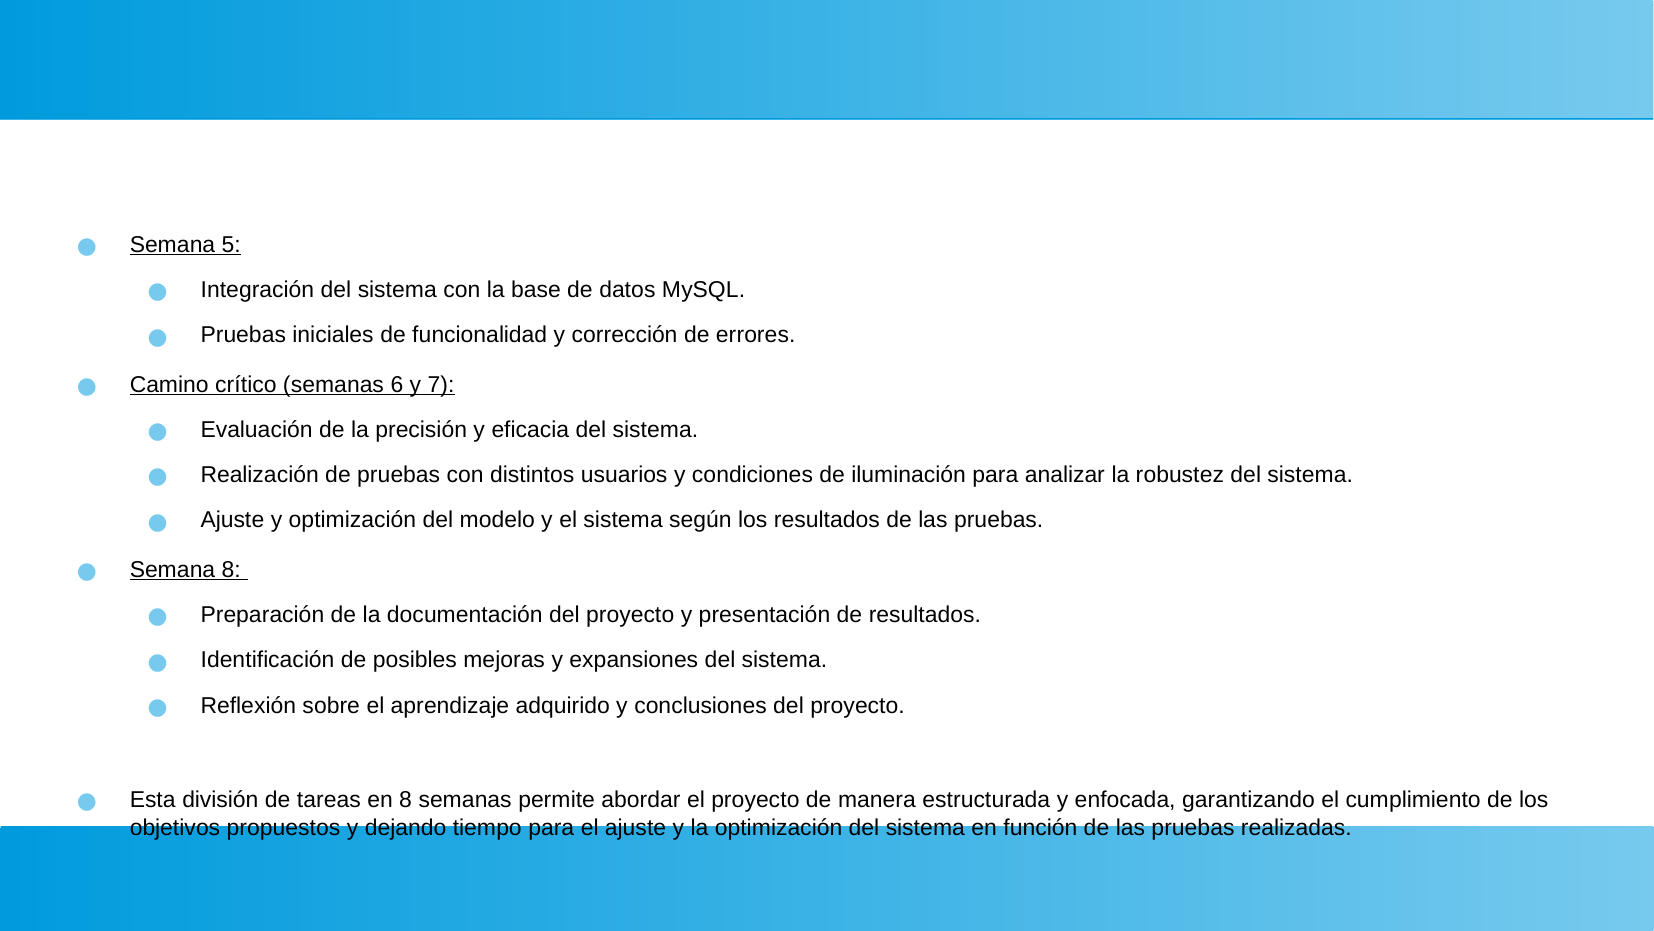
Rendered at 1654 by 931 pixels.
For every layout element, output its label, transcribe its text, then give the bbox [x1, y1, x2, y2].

text_box Semana 5: Integración del sistema con la base de datos MySQL. Pruebas iniciales de funcionalidad y corrección de errores. Camino crítico (semanas 6 y 7): Evaluación de la precisión y eficacia del sistema. Realización de pruebas con distintos usuarios y condiciones de iluminación para analizar la robustez del sistema. Ajuste y optimización del modelo y el sistema según los resultados de las pruebas. Semana 8: Preparación de la documentación del proyecto y presentación de resultados. Identificación de posibles mejoras y expansiones del sistema. Reflexión sobre el aprendizaje adquirido y conclusiones del proyecto. Esta división de tareas en 8 semanas permite abordar el proyecto de manera estructurada y enfocada, garantizando el cumplimiento de los objetivos propuestos y dejando tiempo para el ajuste y la optimización del sistema en función de las pruebas realizadas. [58, 147, 1595, 798]
